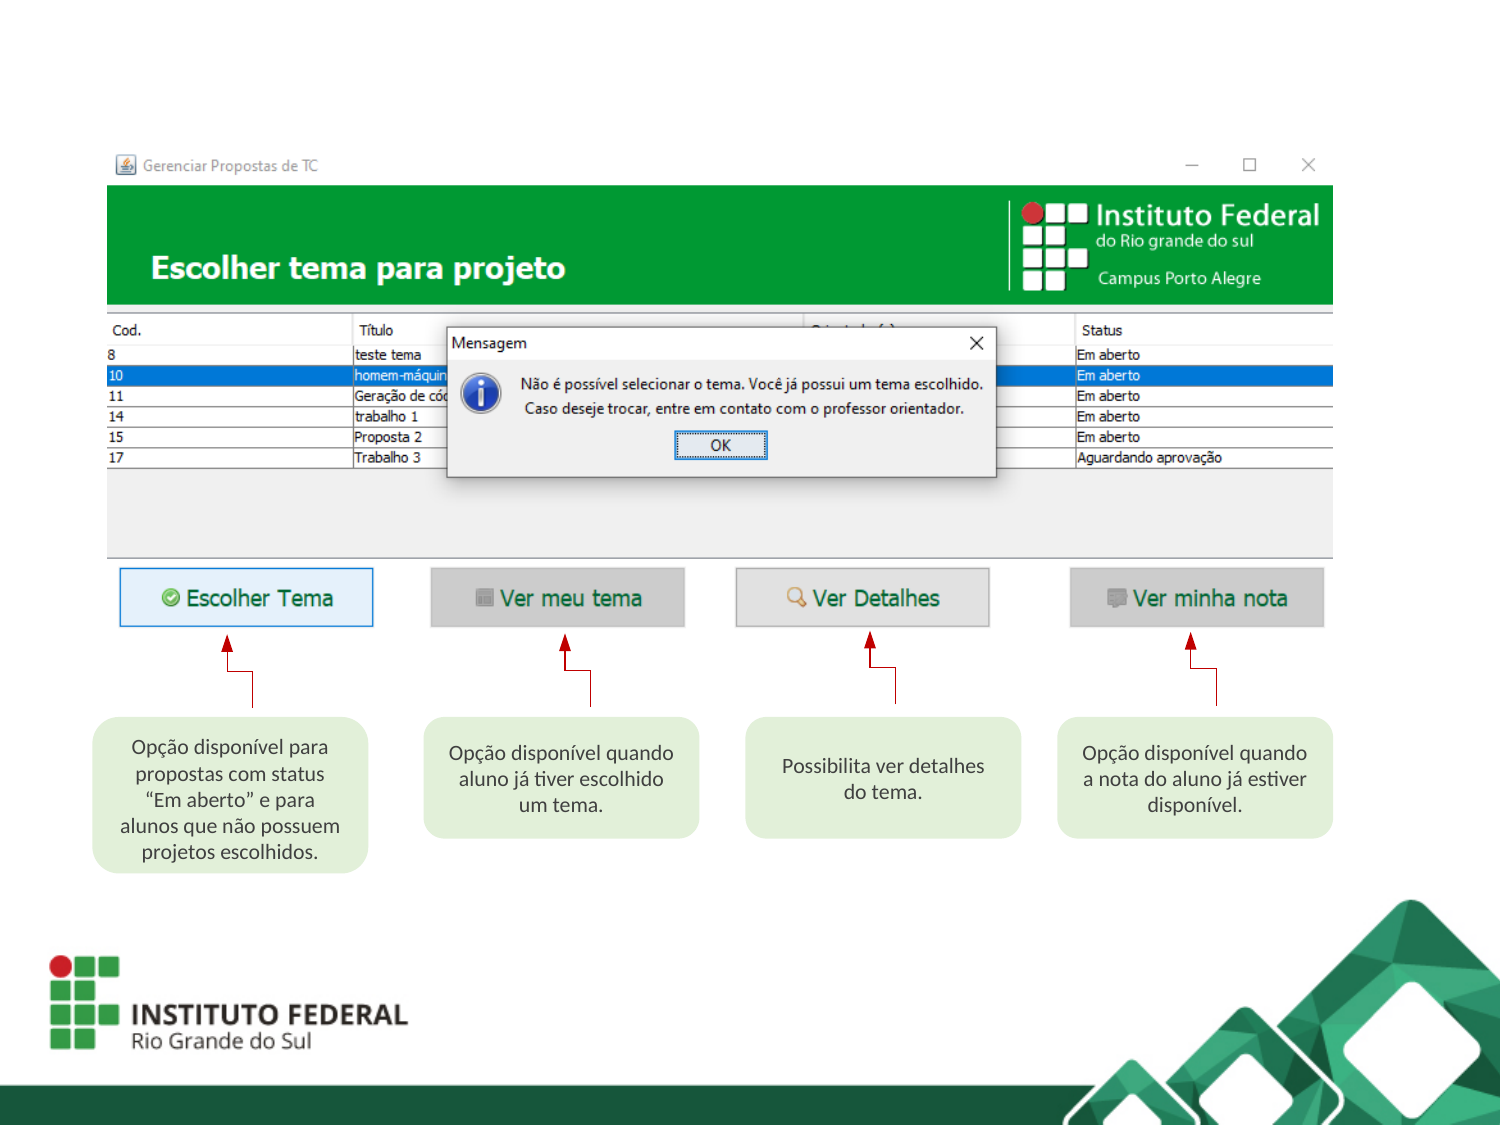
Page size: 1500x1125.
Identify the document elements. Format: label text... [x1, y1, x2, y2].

text_box Opção disponível quando a nota do aluno já estiver disponível. [1058, 717, 1333, 838]
text_box Possibilita ver detalhes do tema. [746, 717, 1021, 838]
text_box Opção disponível quando aluno já tiver escolhido um tema. [424, 717, 699, 838]
picture [107, 152, 1333, 645]
text_box Opção disponível para propostas com status “Em aberto” e para alunos que não possuem projetos escolhidos. [93, 717, 368, 873]
